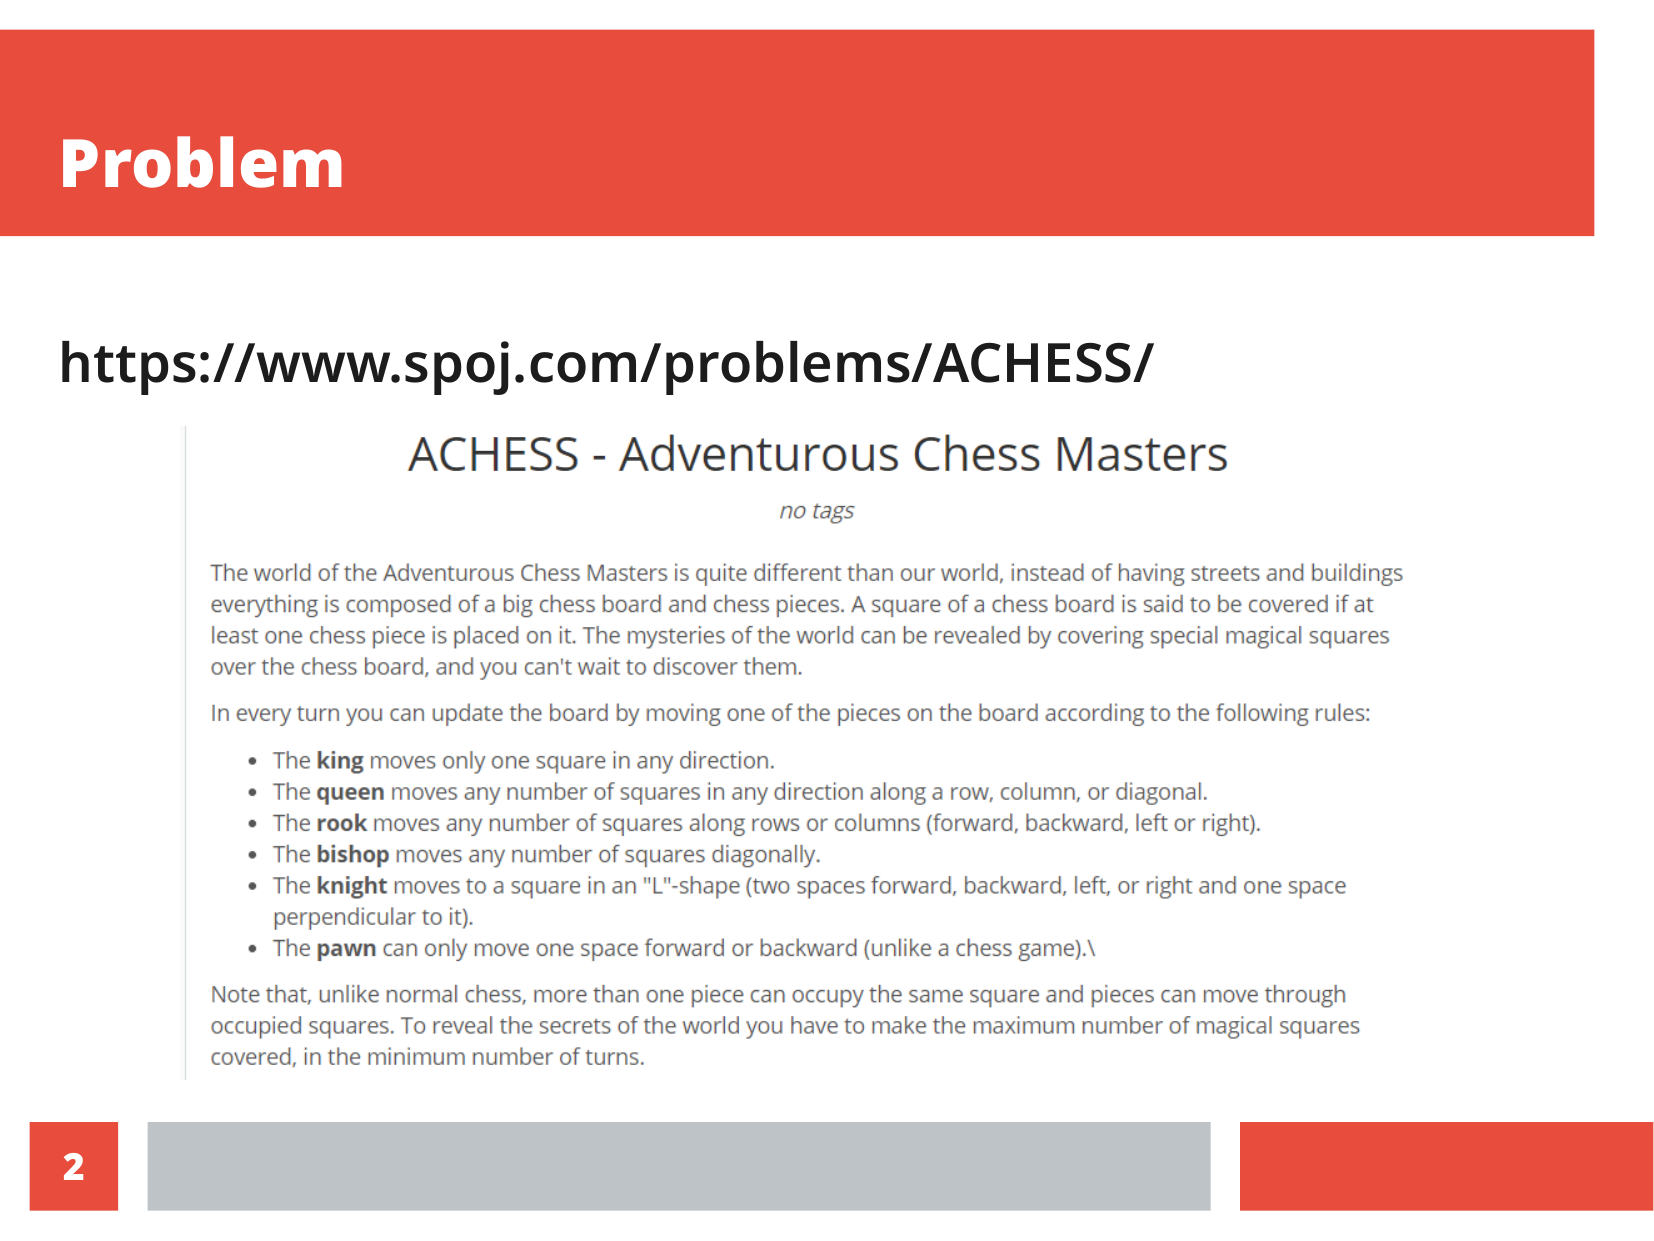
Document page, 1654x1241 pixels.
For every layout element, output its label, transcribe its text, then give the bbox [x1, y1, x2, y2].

picture [180, 426, 1423, 1081]
title Problem [59, 59, 1595, 207]
list https://www.spoj.com/problems/ACHESS/ [59, 324, 1565, 1093]
